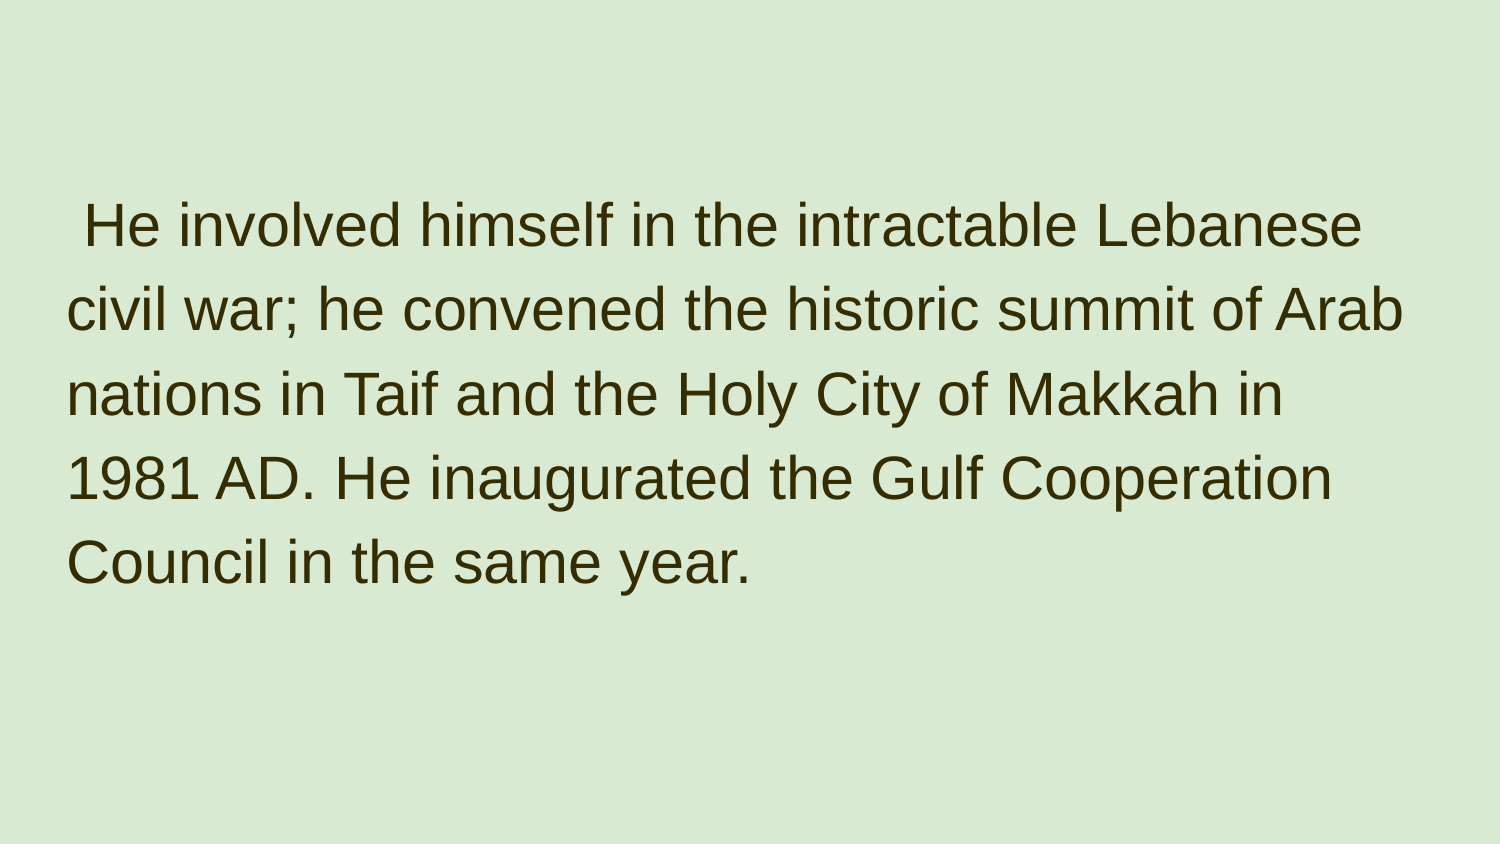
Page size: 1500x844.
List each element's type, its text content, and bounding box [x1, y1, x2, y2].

title He involved himself in the intractable Lebanese civil war; he convened the historic summit of Arab nations in Taif and the Holy City of Makkah in 1981 AD. He inaugurated the Gulf Cooperation Council in the same year. [51, 352, 1449, 491]
